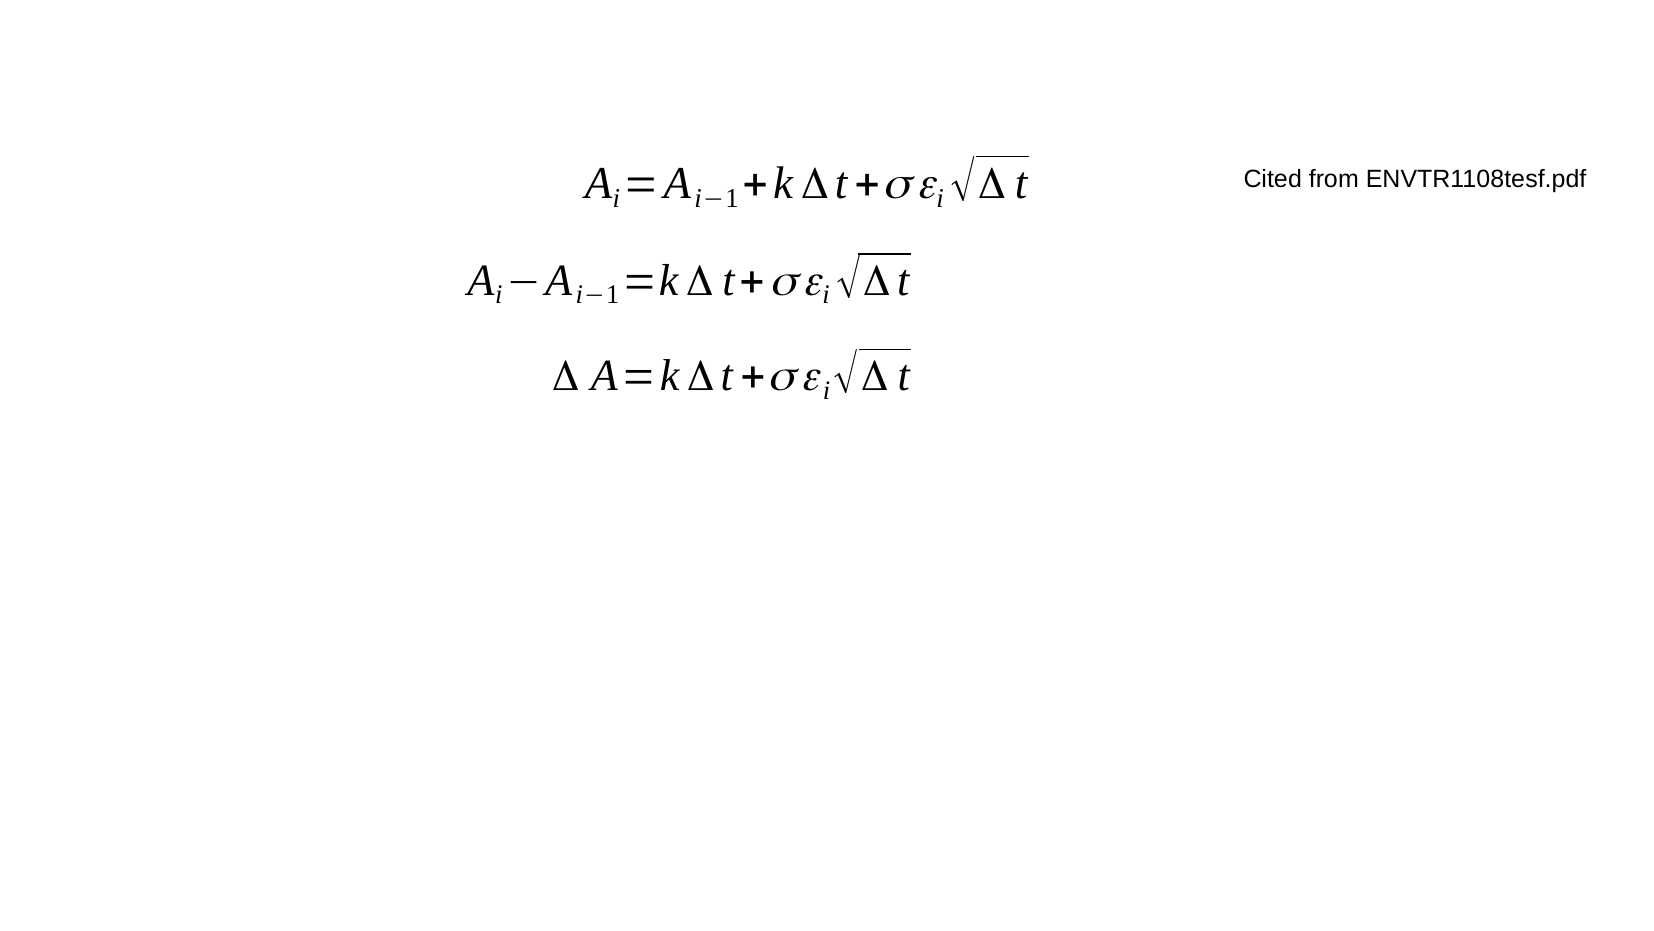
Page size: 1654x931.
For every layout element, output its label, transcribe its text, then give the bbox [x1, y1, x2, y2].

chart [567, 153, 1041, 215]
text_box Cited from ENVTR1108tesf.pdf [1228, 157, 1604, 208]
chart [450, 250, 924, 311]
chart [541, 346, 923, 407]
